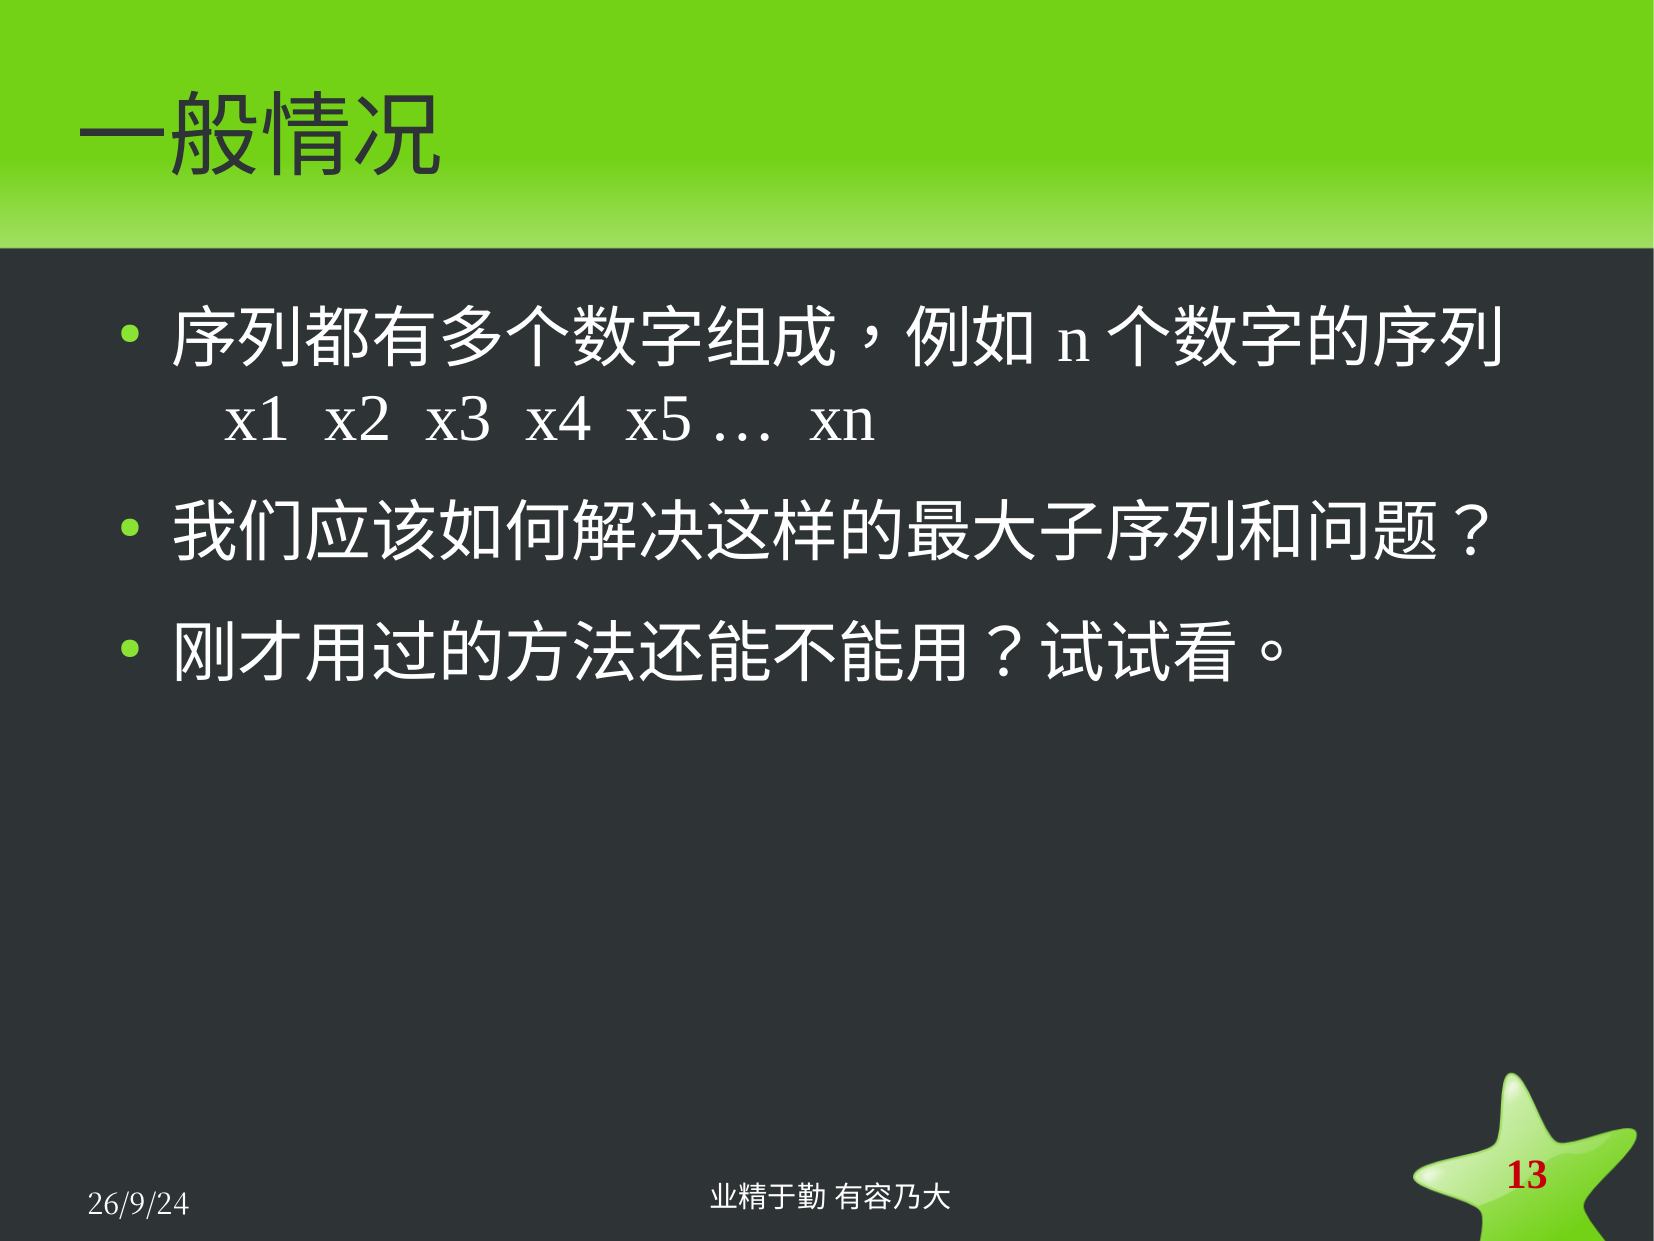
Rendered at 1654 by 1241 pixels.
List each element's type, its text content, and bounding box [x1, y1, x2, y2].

list 序列都有多个数字组成，例如n个数字的序列 x1 x2 x3 x4 x5 … xn 我们应该如何解决这样的最大子序列和问题？ 刚才用过的方法还能不能用？试试看。 [82, 290, 1571, 1109]
title 一般情况 [76, 29, 1565, 237]
picture [0, 0, 1654, 1241]
